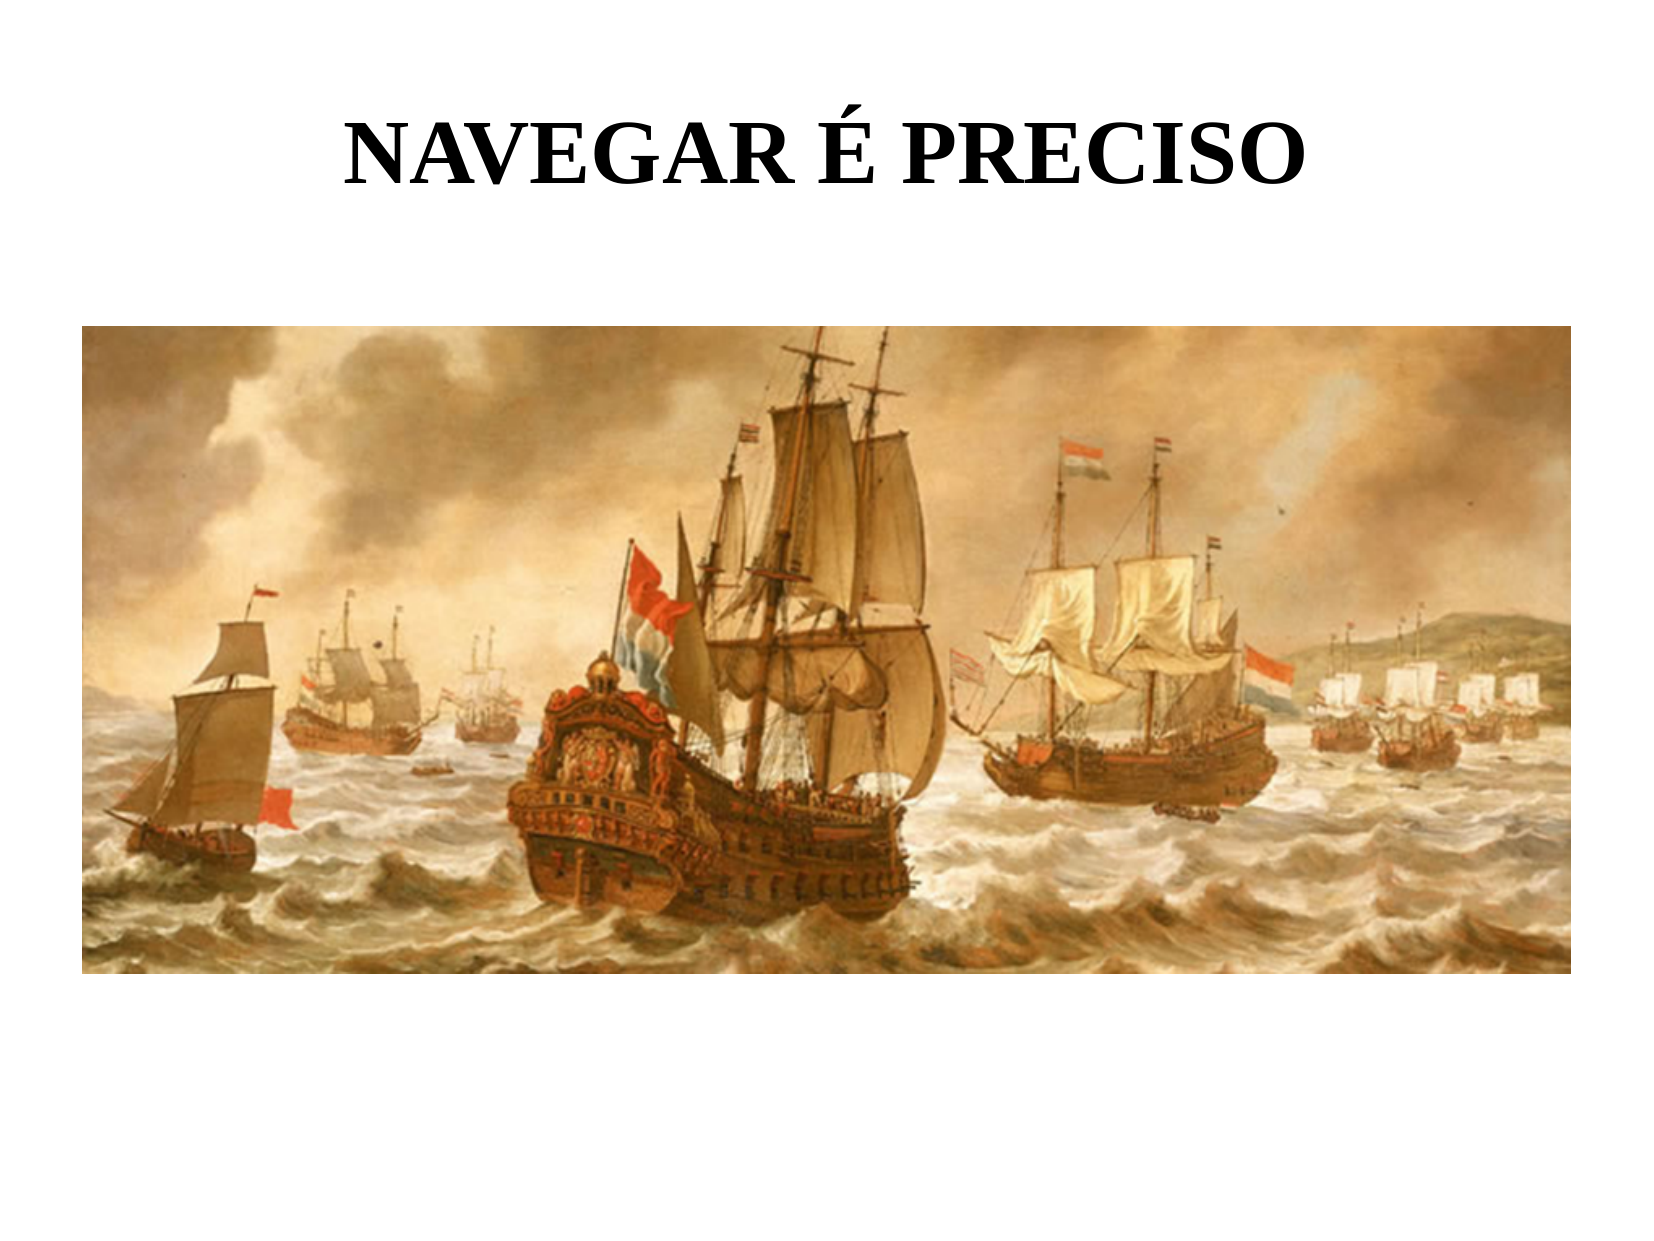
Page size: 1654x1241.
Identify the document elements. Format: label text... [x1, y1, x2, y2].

picture [82, 326, 1571, 974]
title NAVEGAR É PRECISO [82, 49, 1571, 257]
